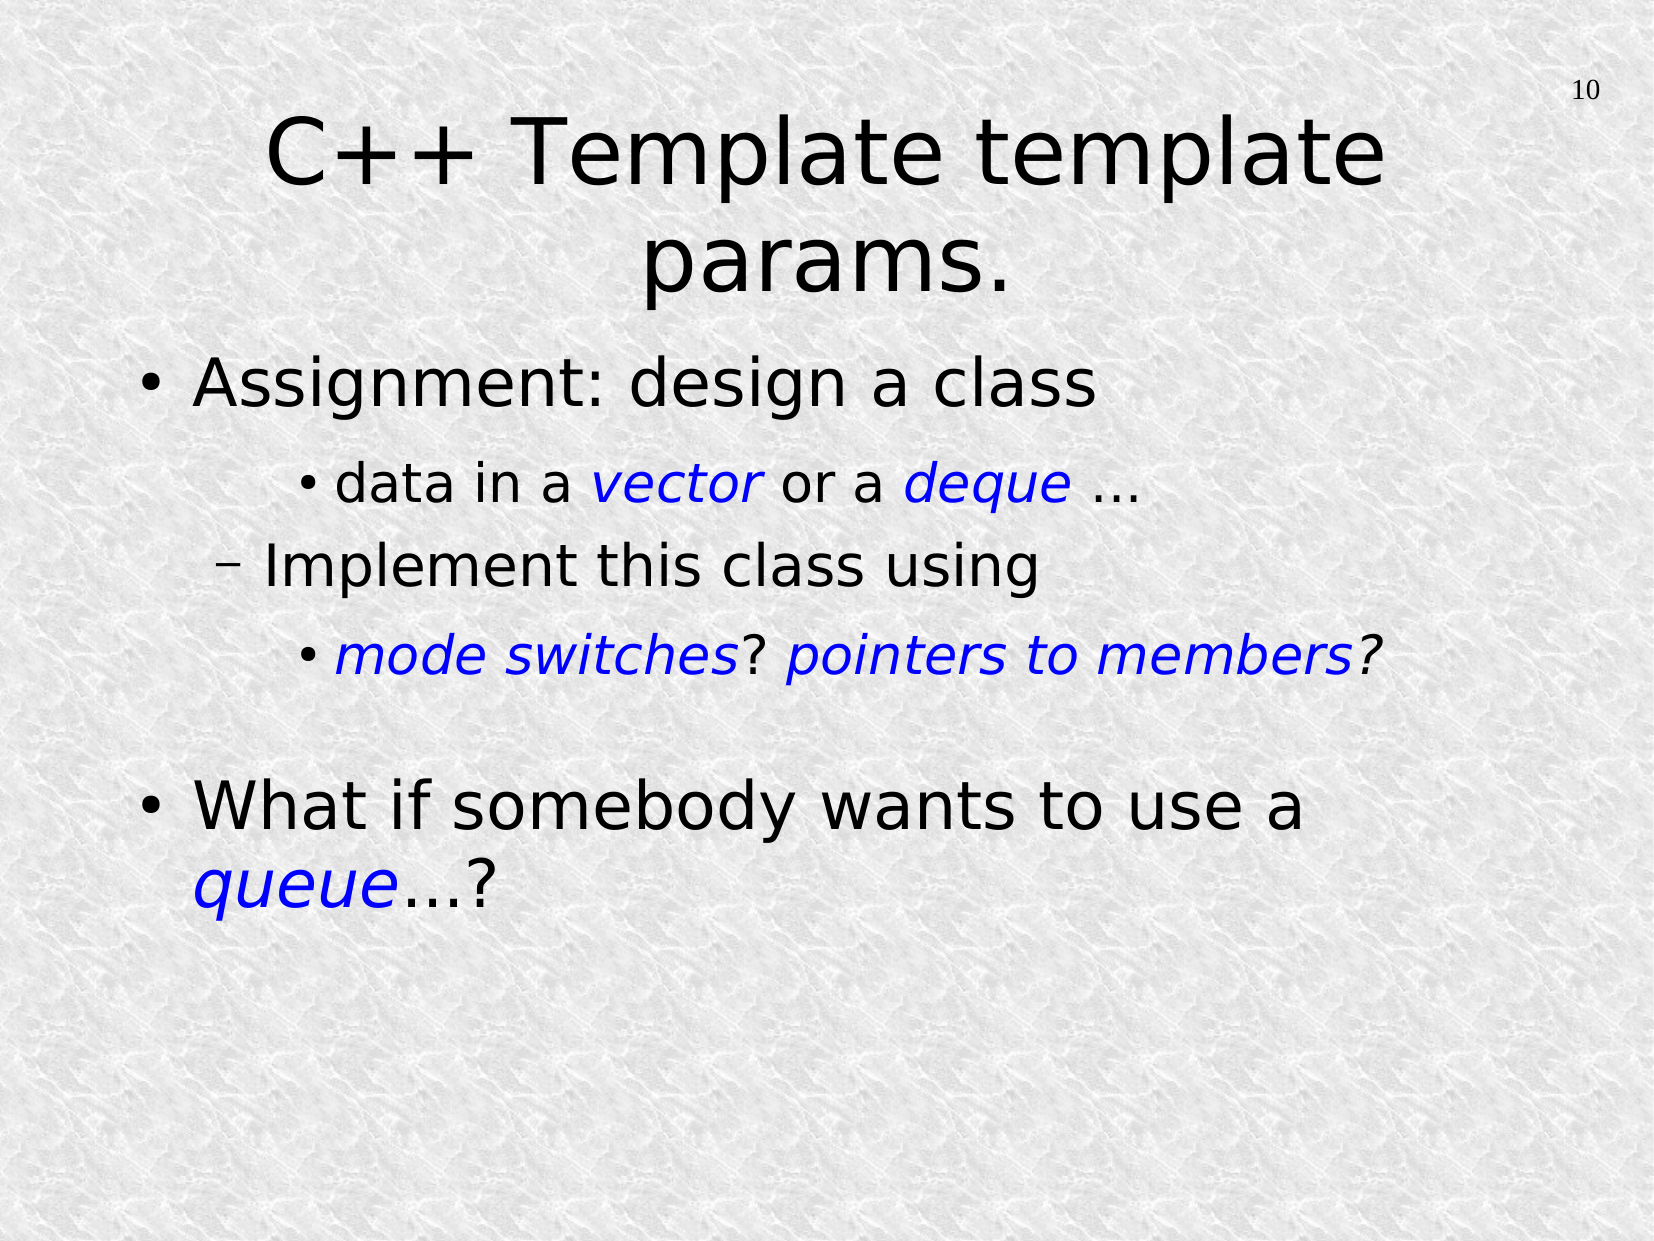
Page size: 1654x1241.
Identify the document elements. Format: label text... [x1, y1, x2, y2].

title C++ Template template params. [121, 99, 1534, 314]
list Assignment: design a class data in a vector or a deque ... Implement this class using mode switches? pointers to members? What if somebody wants to use a queue...? [121, 344, 1534, 1152]
picture [0, 0, 1654, 1241]
